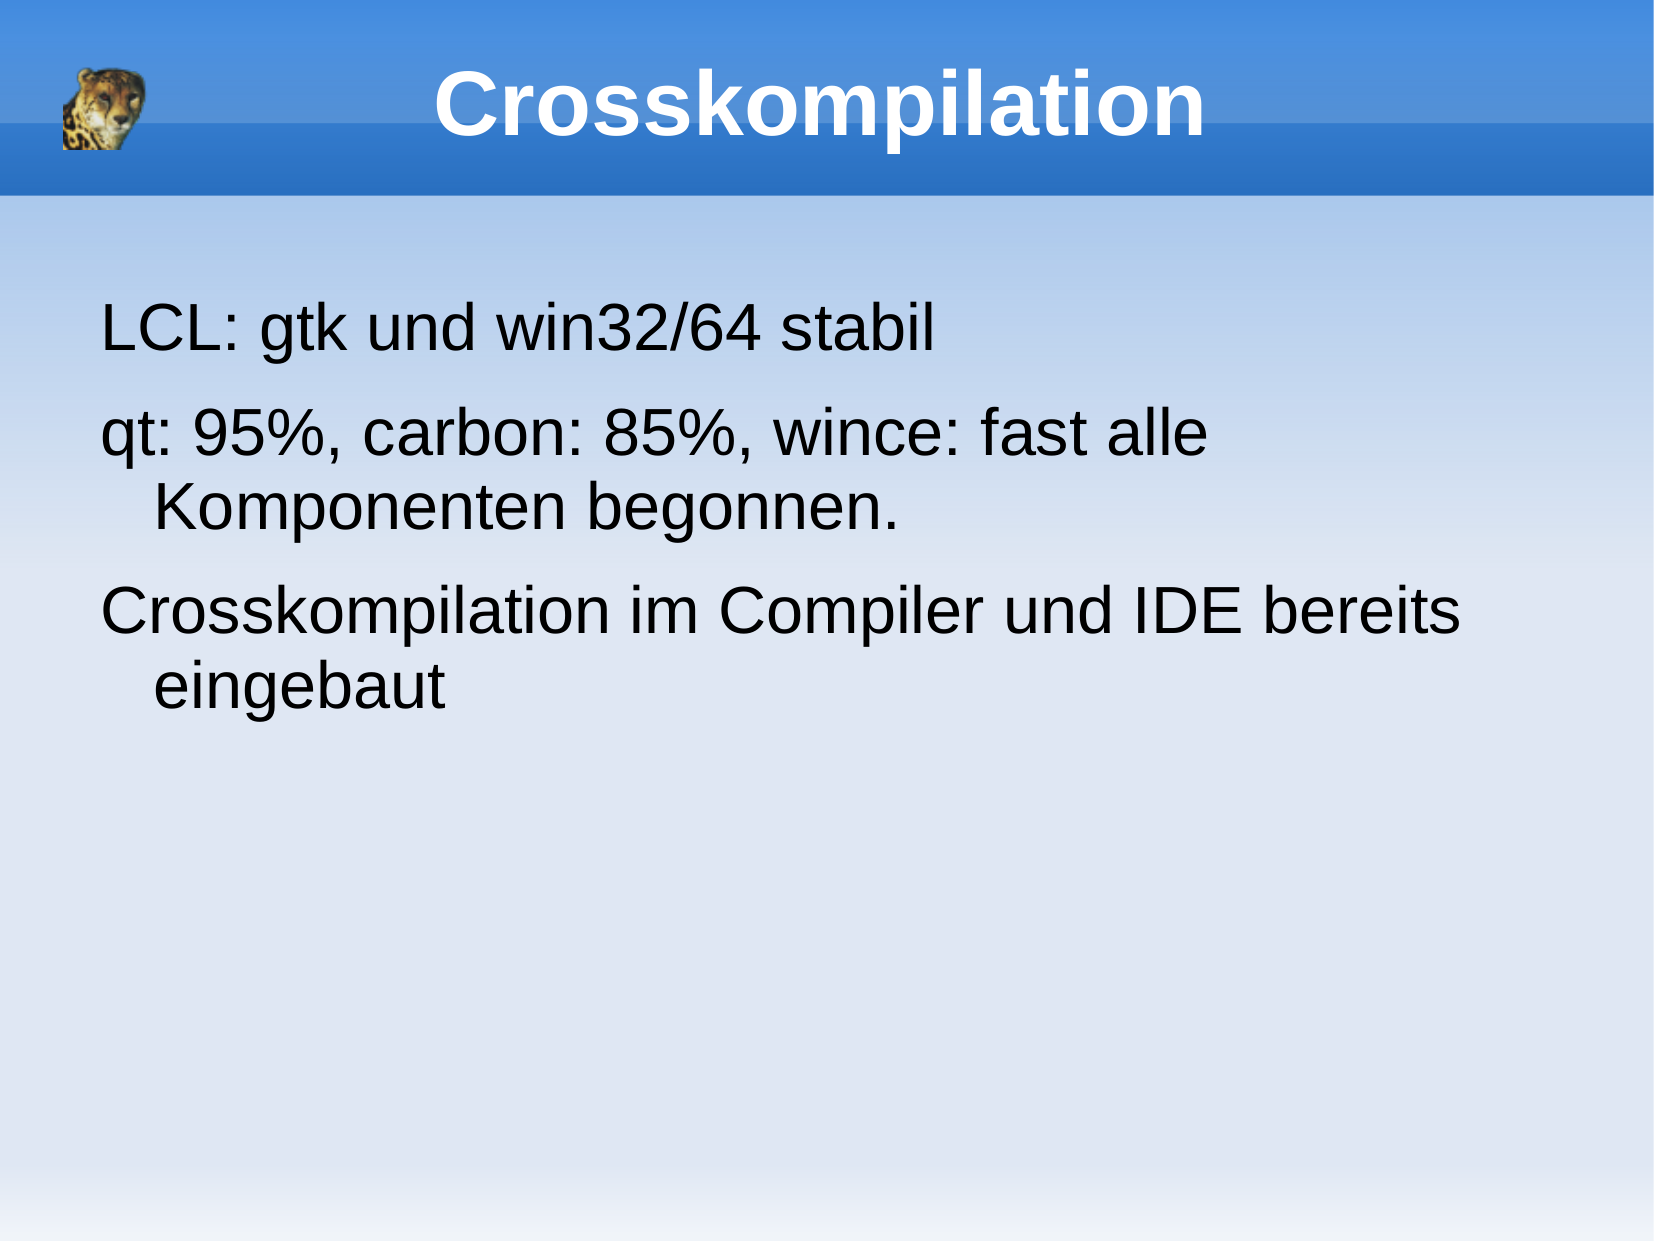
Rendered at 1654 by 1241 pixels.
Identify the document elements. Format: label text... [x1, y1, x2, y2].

picture [0, 0, 1654, 1241]
title Crosskompilation [76, 7, 1565, 200]
list LCL: gtk und win32/64 stabil qt: 95%, carbon: 85%, wince: fast alle Komponenten begonnen. Crosskompilation im Compiler und IDE bereits eingebaut [82, 290, 1571, 1094]
